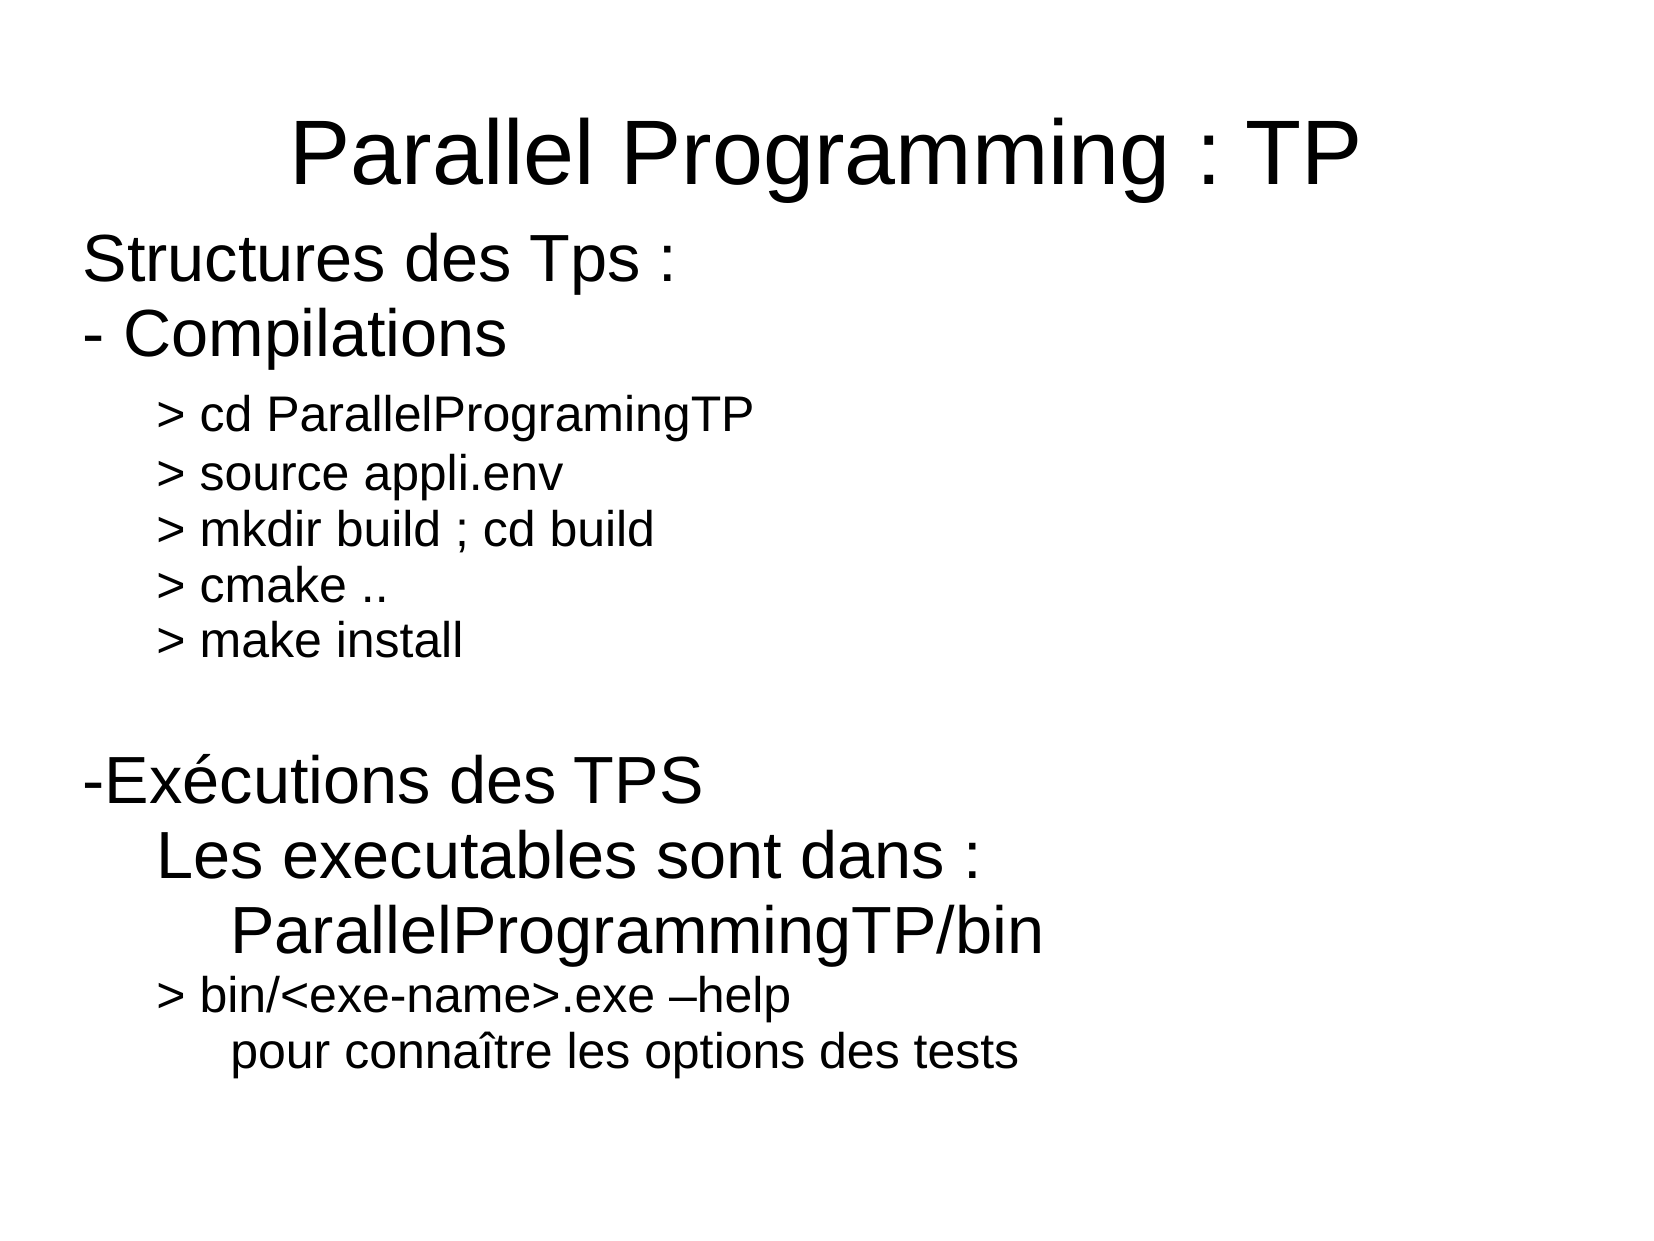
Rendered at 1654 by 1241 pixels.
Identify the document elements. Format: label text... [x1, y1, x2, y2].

title Parallel Programming : TP [82, 49, 1571, 148]
subtitle Structures des Tps : - Compilations > cd ParallelProgramingTP > source appli.env > mkdir build ; cd build > cmake .. > make install -Exécutions des TPS Les executables sont dans : ParallelProgrammingTP/bin > bin/<exe-name>.exe –help pour connaître les options des tests [82, 148, 1571, 1152]
